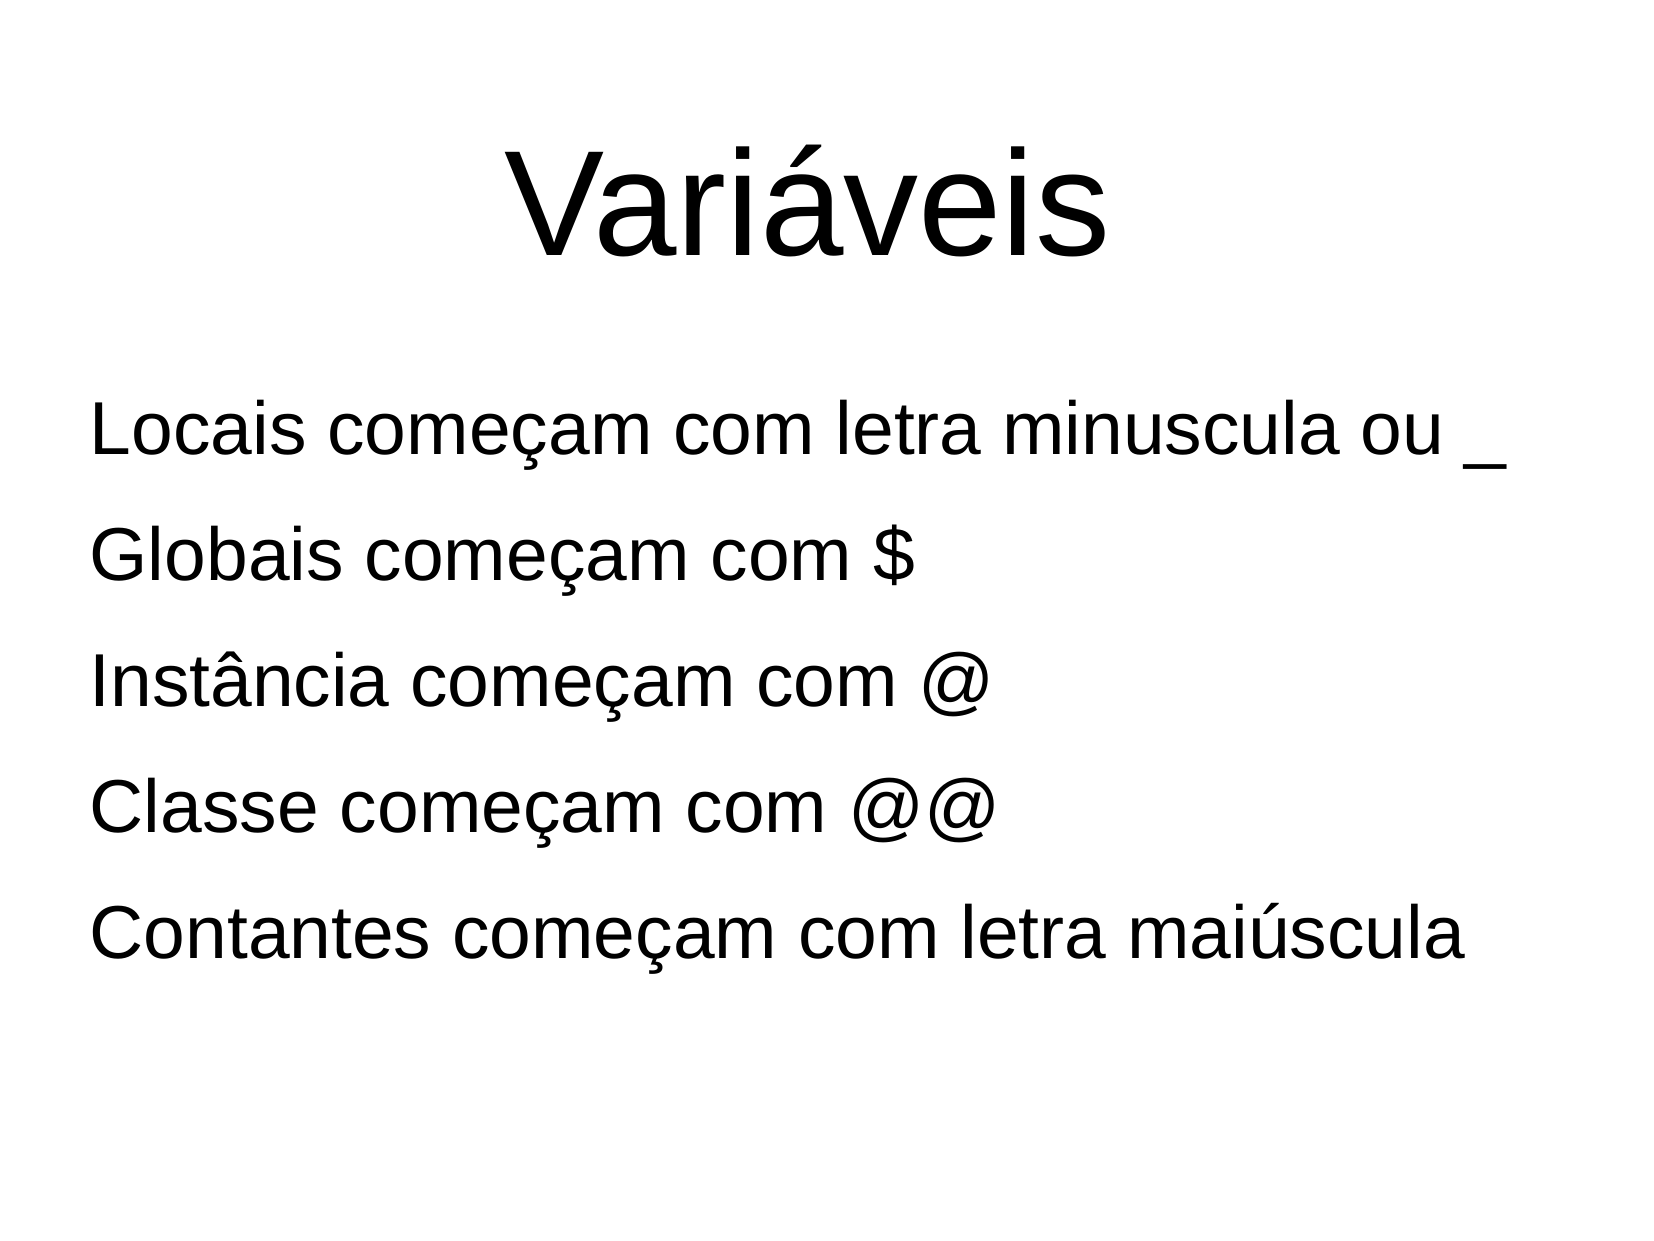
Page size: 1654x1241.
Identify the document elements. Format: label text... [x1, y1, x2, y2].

text_box Variáveis [489, 112, 1126, 295]
text_box Locais começam com letra minuscula ou _ Globais começam com $ Instância começam com @ Classe começam com @@ Contantes começam com letra maiúscula [75, 337, 1613, 941]
